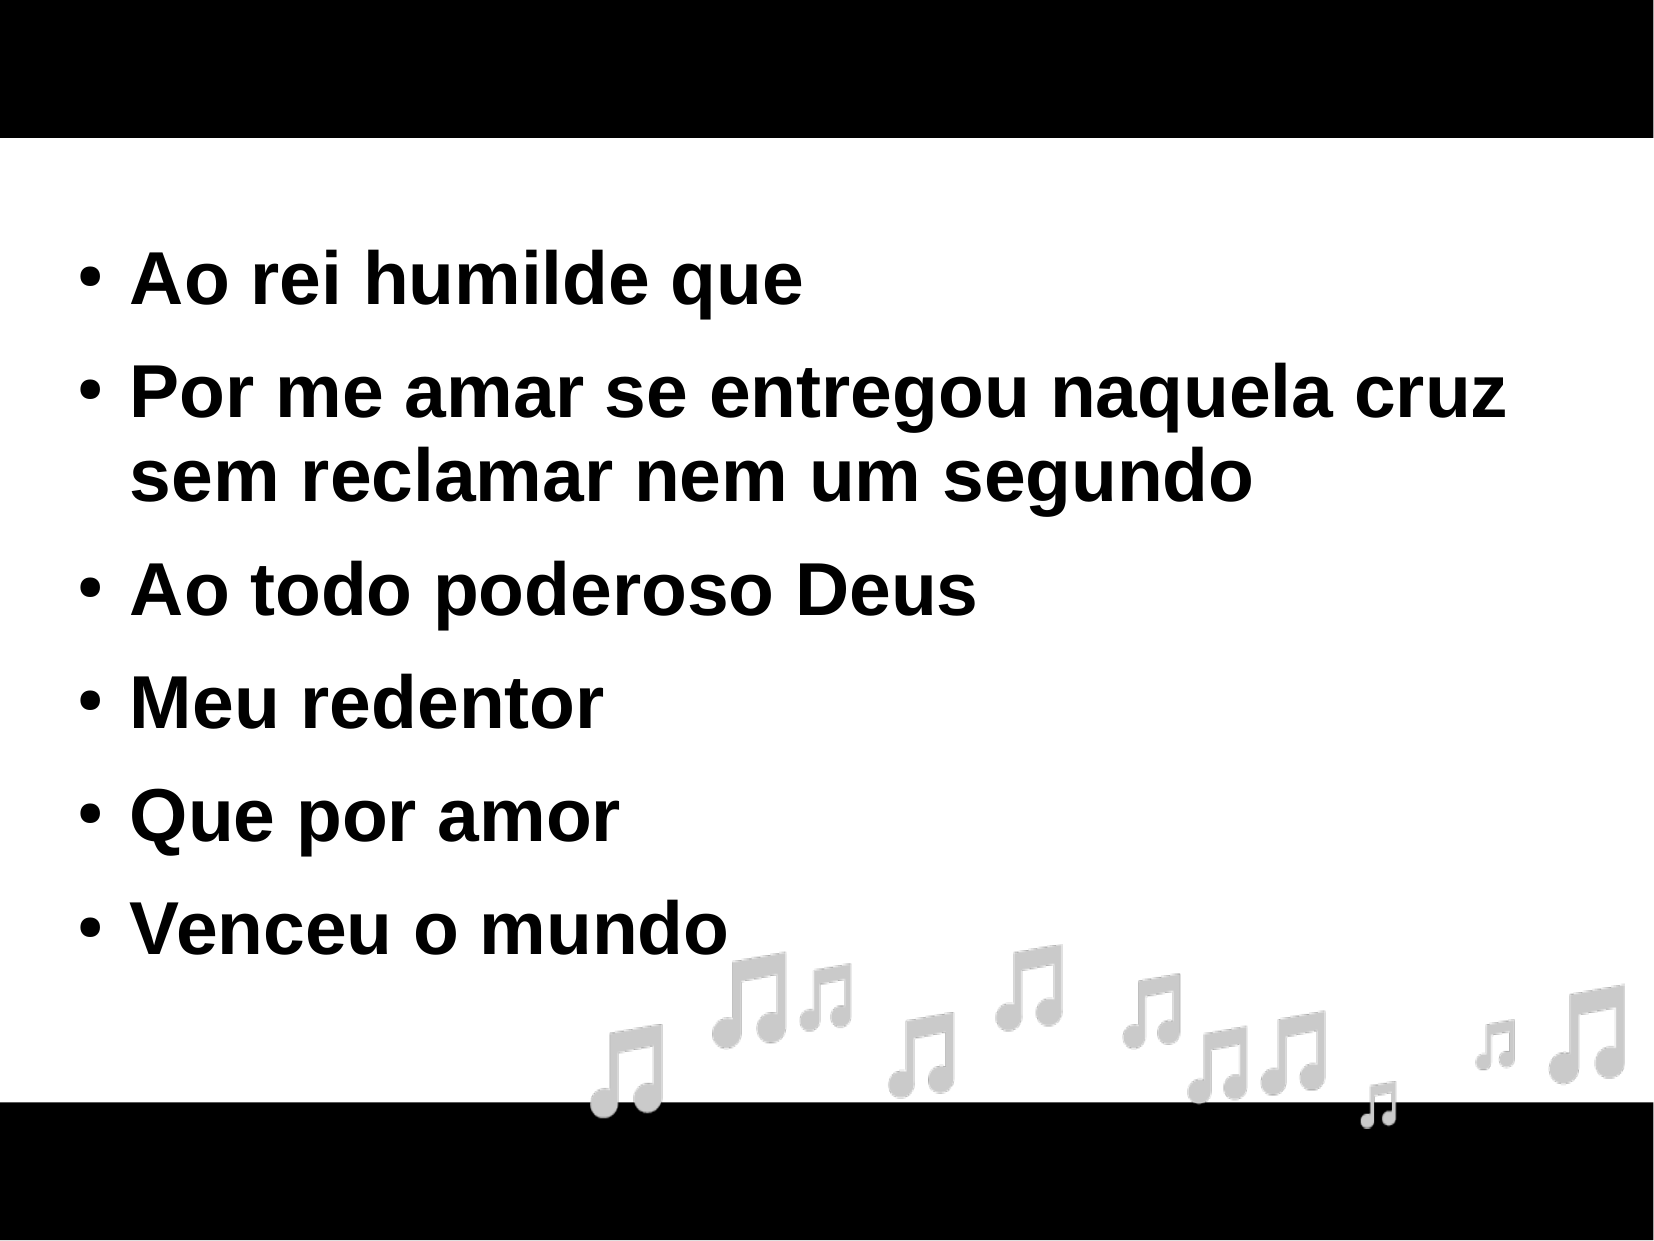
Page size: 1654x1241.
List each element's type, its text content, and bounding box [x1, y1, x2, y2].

list Ao rei humilde que Por me amar se entregou naquela cruz sem reclamar nem um segundo Ao todo poderoso Deus Meu redentor Que por amor Venceu o mundo [59, 236, 1595, 1024]
